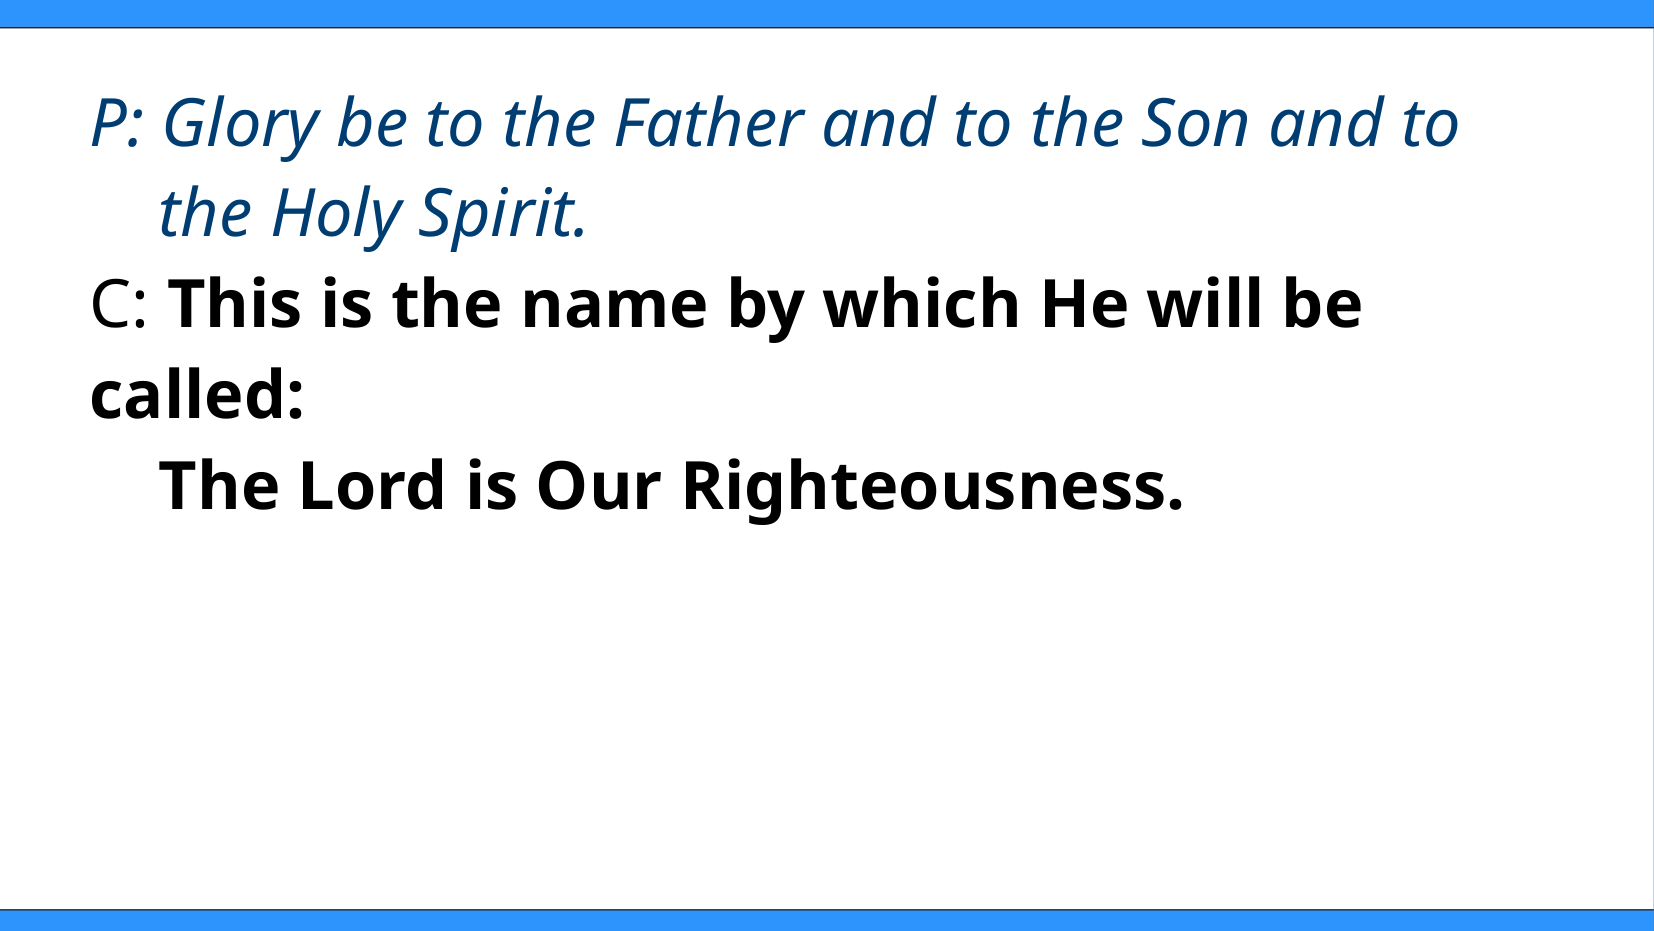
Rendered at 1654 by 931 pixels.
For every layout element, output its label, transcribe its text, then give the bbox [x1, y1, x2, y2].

text_box P: Glory be to the Father and to the Son and to the Holy Spirit. C: This is the name by which He will be called: The Lord is Our Righteousness. [75, 67, 1576, 438]
picture [0, 0, 1654, 931]
